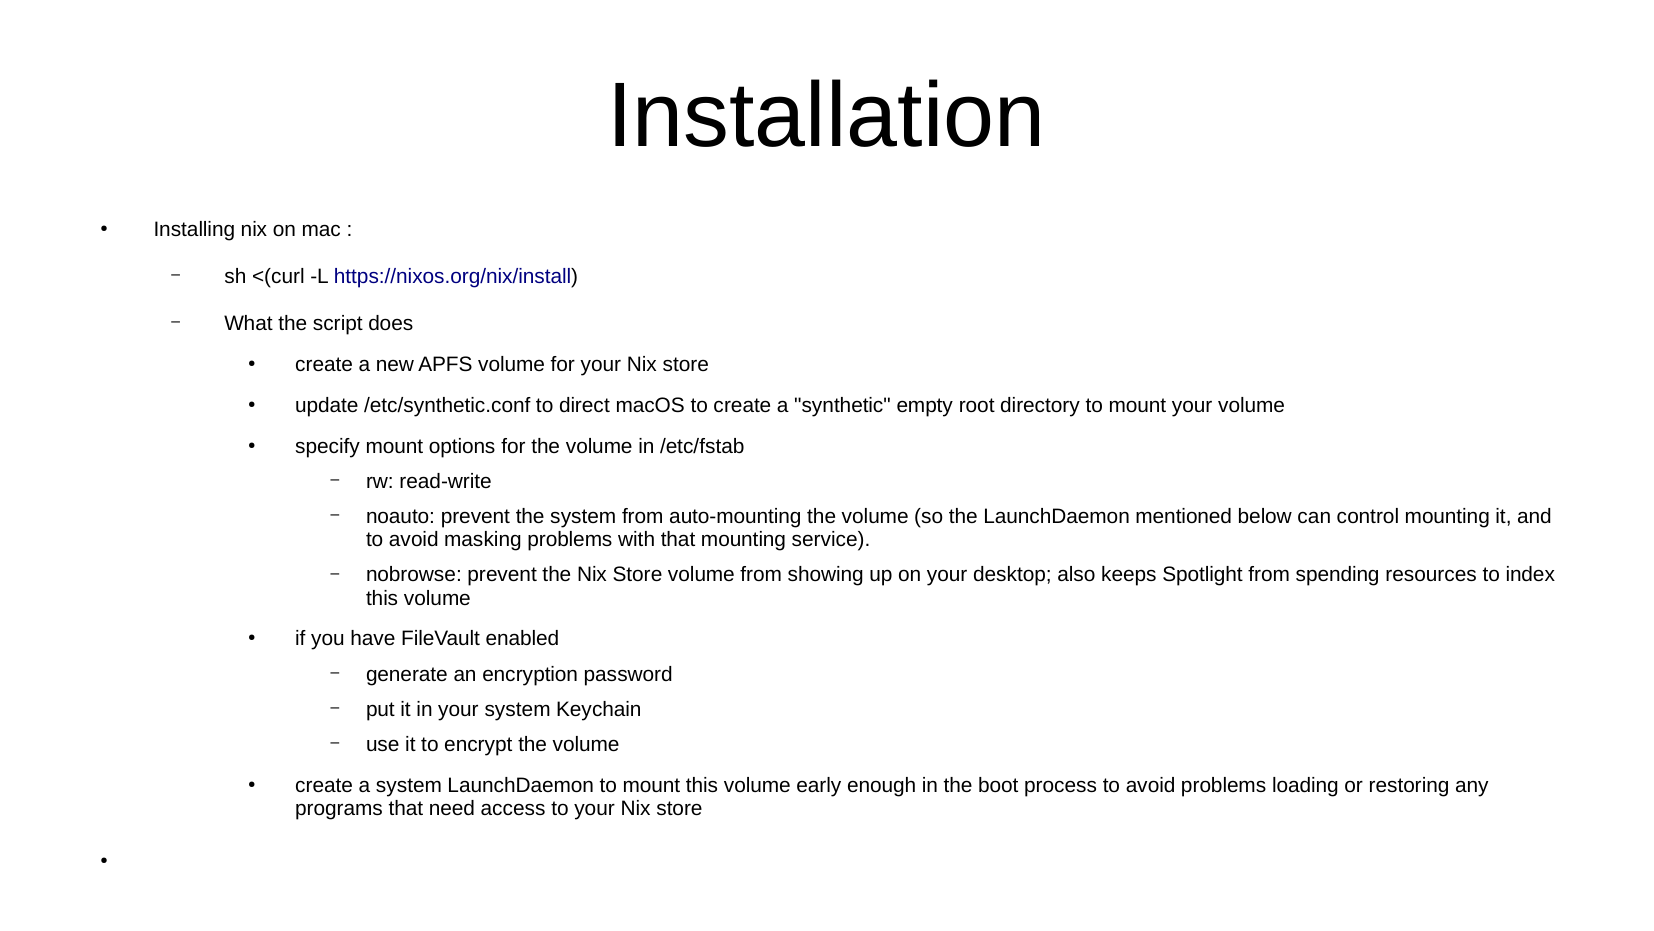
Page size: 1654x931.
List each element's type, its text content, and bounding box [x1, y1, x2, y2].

list Installing nix on mac : sh <(curl -L https://nixos.org/nix/install) What the script does create a new APFS volume for your Nix store update /etc/synthetic.conf to direct macOS to create a "synthetic" empty root directory to mount your volume specify mount options for the volume in /etc/fstab rw: read-write noauto: prevent the system from auto-mounting the volume (so the LaunchDaemon mentioned below can control mounting it, and to avoid masking problems with that mounting service). nobrowse: prevent the Nix Store volume from showing up on your desktop; also keeps Spotlight from spending resources to index this volume if you have FileVault enabled generate an encryption password put it in your system Keychain use it to encrypt the volume create a system LaunchDaemon to mount this volume early enough in the boot process to avoid problems loading or restoring any programs that need access to your Nix store [82, 217, 1571, 886]
title Installation [82, 37, 1571, 193]
